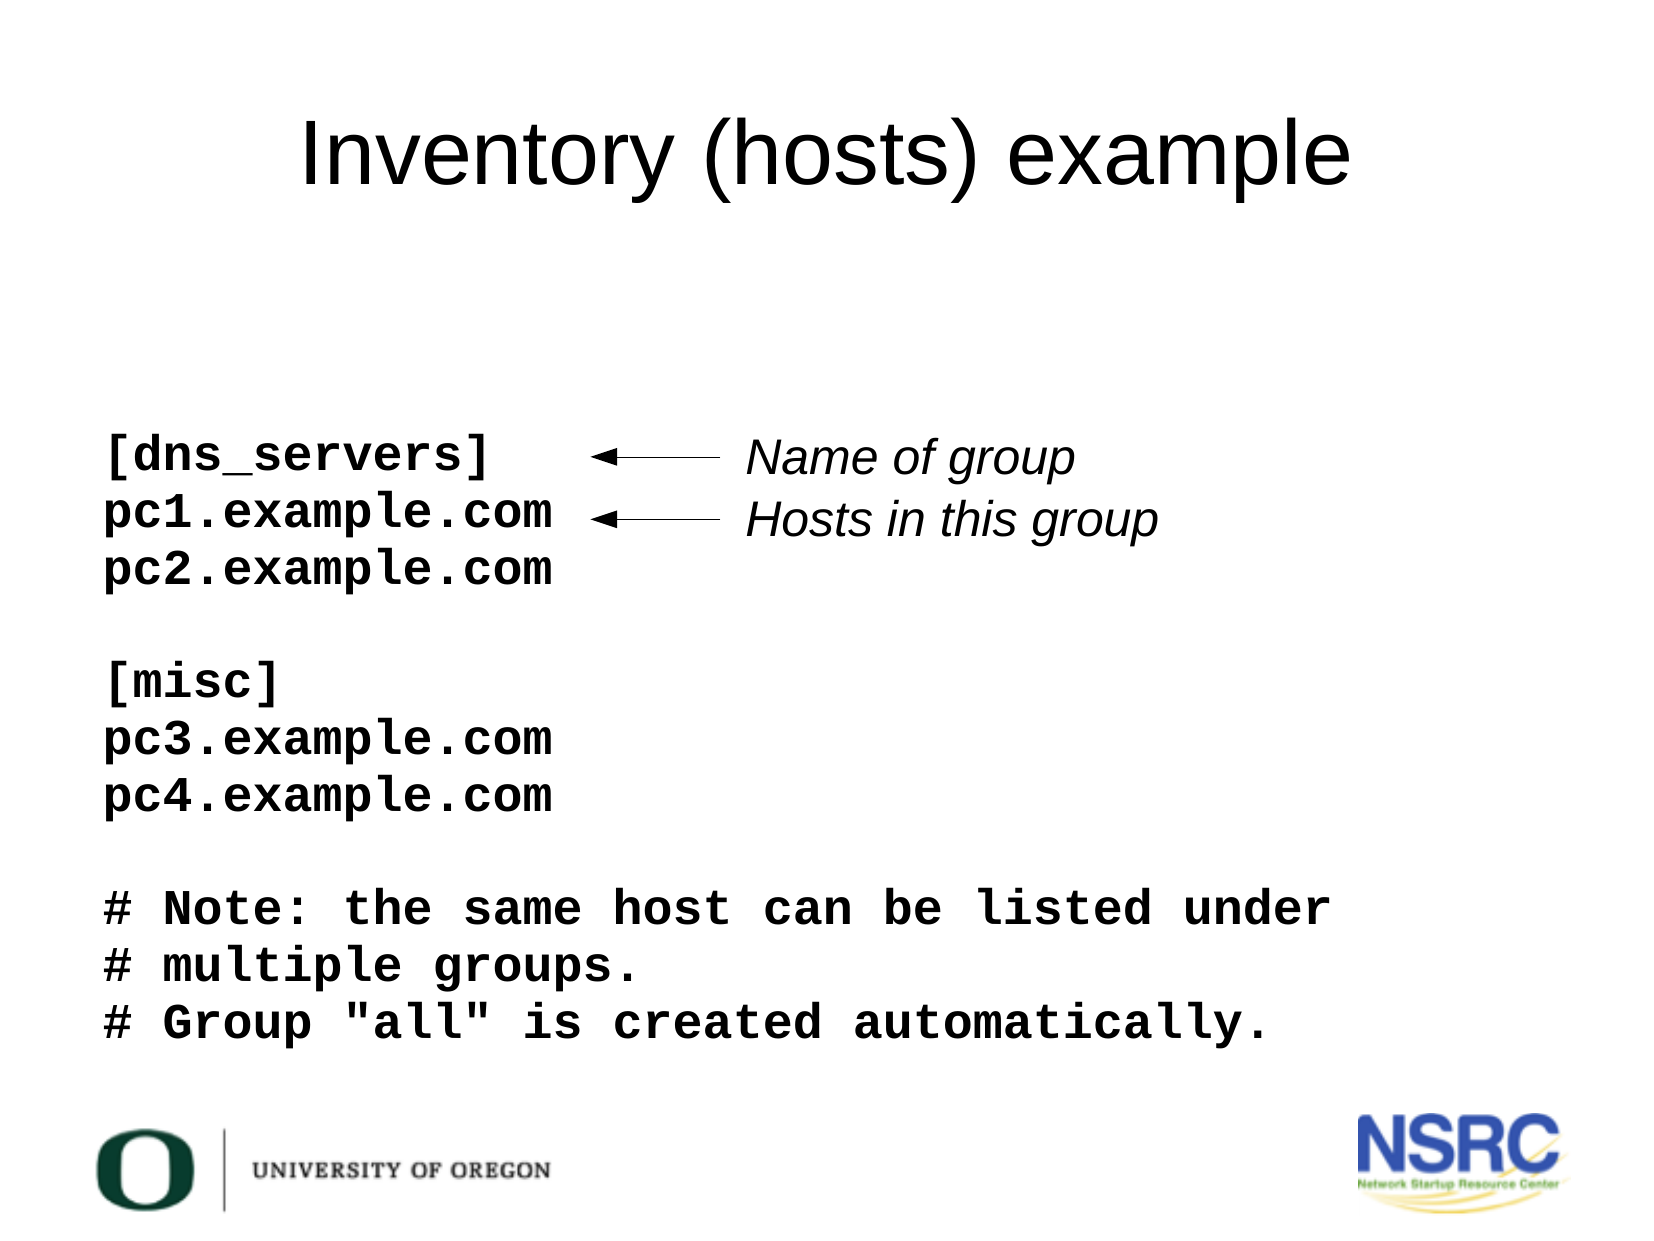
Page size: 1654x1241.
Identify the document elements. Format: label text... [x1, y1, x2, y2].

picture [82, 1125, 566, 1216]
picture [1358, 1113, 1571, 1216]
title Inventory (hosts) example [82, 49, 1571, 257]
text_box Name of group [730, 421, 1262, 484]
text_box Hosts in this group [730, 484, 1385, 555]
text_box [dns_servers] pc1.example.com pc2.example.com [misc] pc3.example.com pc4.example.com # Note: the same host can be listed under # multiple groups. # Group "all" is created automatically. [87, 421, 1600, 1061]
